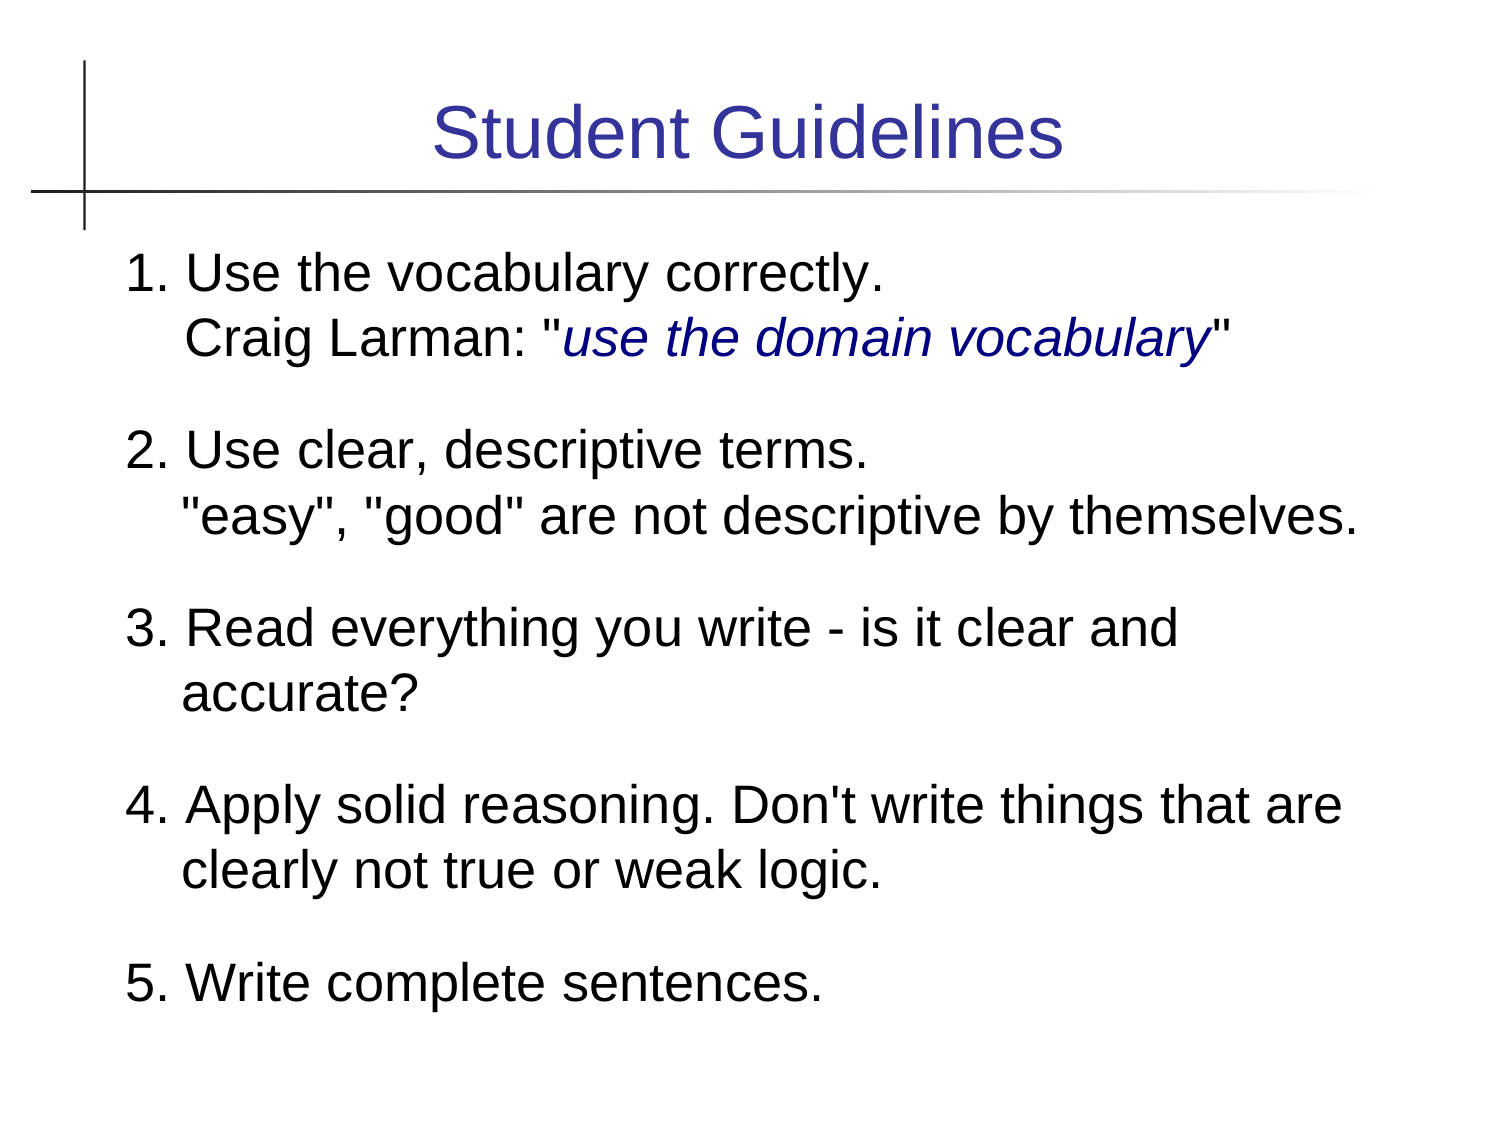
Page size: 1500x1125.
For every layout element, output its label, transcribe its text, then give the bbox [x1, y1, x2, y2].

title Student Guidelines [100, 42, 1397, 182]
list 1. Use the vocabulary correctly. Craig Larman: "use the domain vocabulary" 2. Use clear, descriptive terms. "easy", "good" are not descriptive by themselves. 3. Read everything you write - is it clear and accurate? 4. Apply solid reasoning. Don't write things that are clearly not true or weak logic. 5. Write complete sentences. [110, 229, 1408, 1051]
